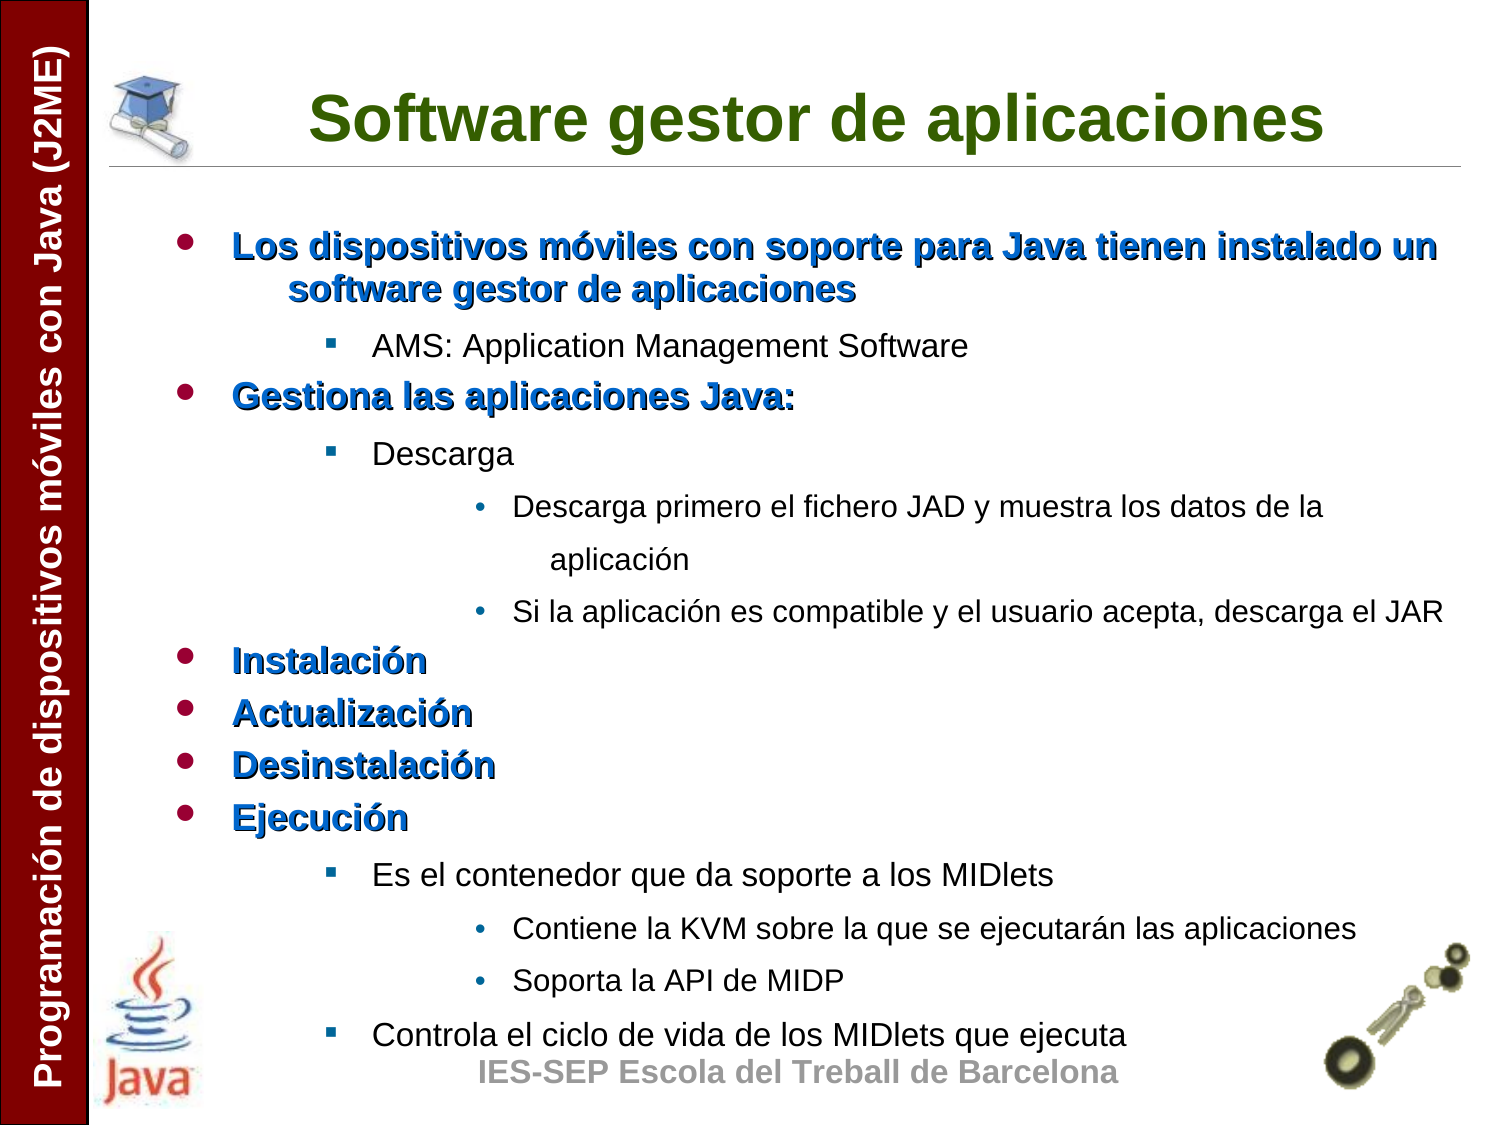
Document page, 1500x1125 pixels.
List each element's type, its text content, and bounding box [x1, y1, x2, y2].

picture [93, 61, 206, 174]
title Software gestor de aplicaciones [211, 75, 1424, 163]
picture [1322, 939, 1471, 1094]
picture [93, 931, 204, 1109]
list Los dispositivos móviles con soporte para Java tienen instalado un software gestor de aplicaciones AMS: Application Management Software Gestiona las aplicaciones Java: Descarga Descarga primero el fichero JAD y muestra los datos de la aplicación Si la aplicación es compatible y el usuario acepta, descarga el JAR Instalación Actualización Desinstalación Ejecución Es el contenedor que da soporte a los MIDlets Contiene la KVM sobre la que se ejecutarán las aplicaciones Soporta la API de MIDP Controla el ciclo de vida de los MIDlets que ejecuta [174, 224, 1451, 1002]
